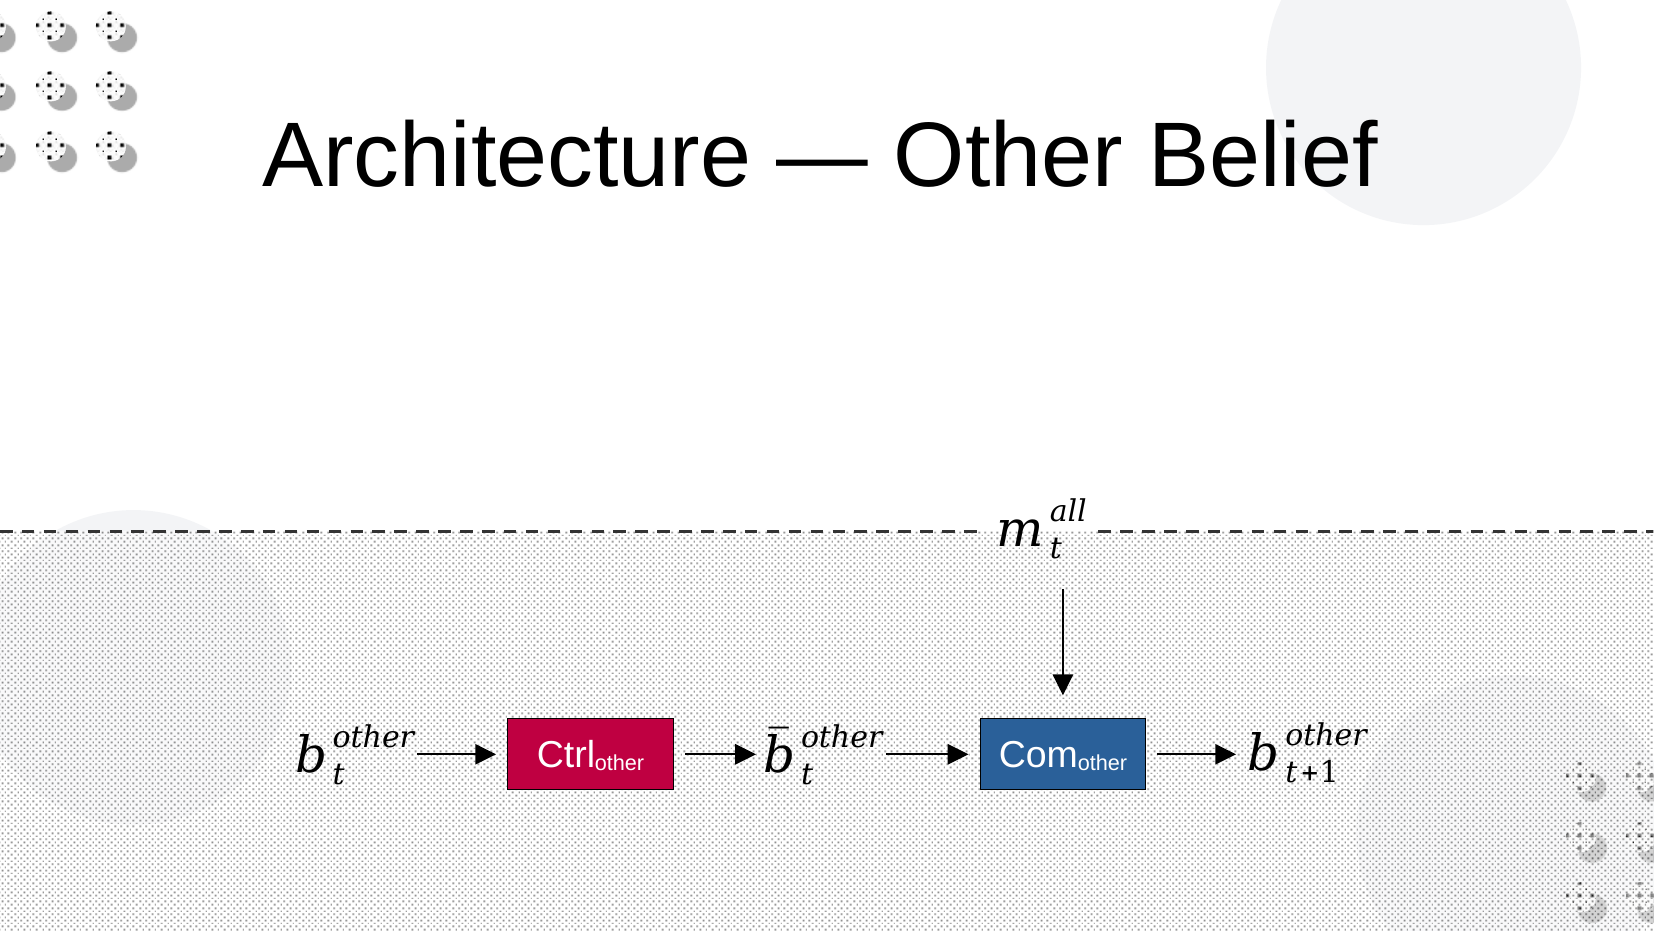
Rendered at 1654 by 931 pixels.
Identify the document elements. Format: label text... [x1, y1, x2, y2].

title Architecture — Other Belief [76, 76, 1565, 233]
text_box Ctrlother [507, 718, 674, 790]
picture [0, 14, 6, 39]
picture [0, 74, 6, 99]
picture [95, 11, 126, 42]
picture [100, 71, 122, 76]
picture [0, 134, 7, 159]
chart [996, 492, 1088, 566]
text_box Comother [980, 718, 1146, 790]
chart [763, 718, 886, 792]
chart [295, 718, 418, 792]
picture [35, 131, 67, 162]
picture [35, 71, 66, 102]
text_box [0, 531, 1654, 931]
picture [35, 11, 66, 42]
chart [1247, 717, 1371, 790]
